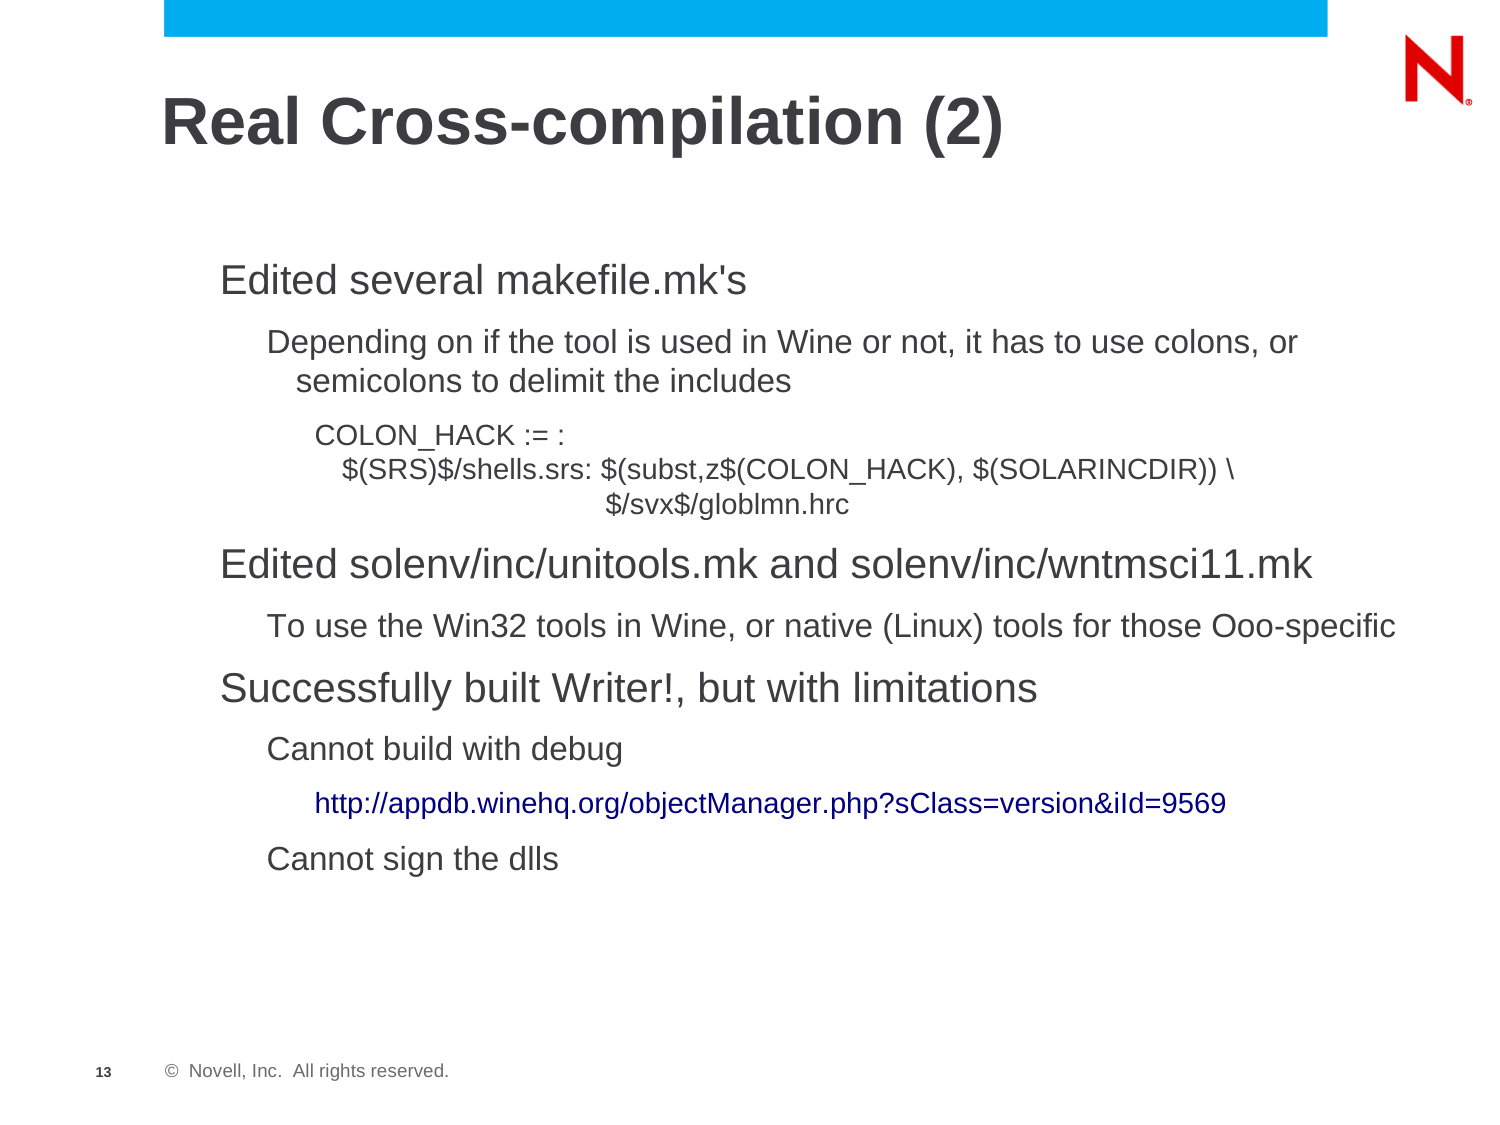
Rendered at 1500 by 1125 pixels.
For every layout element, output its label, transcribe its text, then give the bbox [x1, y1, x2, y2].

title Real Cross-compilation (2) [161, 41, 1383, 205]
picture [1403, 32, 1473, 107]
list Edited several makefile.mk's Depending on if the tool is used in Wine or not, it has to use colons, or semicolons to delimit the includes COLON_HACK := : $(SRS)$/shells.srs: $(subst,z$(COLON_HACK), $(SOLARINCDIR)) \ $/svx$/globlmn.hrc Edited solenv/inc/unitools.mk and solenv/inc/wntmsci11.mk To use the Win32 tools in Wine, or native (Linux) tools for those Ooo-specific Successfully built Writer!, but with limitations Cannot build with debug http://appdb.winehq.org/objectManager.php?sClass=version&iId=9569 Cannot sign the dlls [163, 254, 1404, 986]
